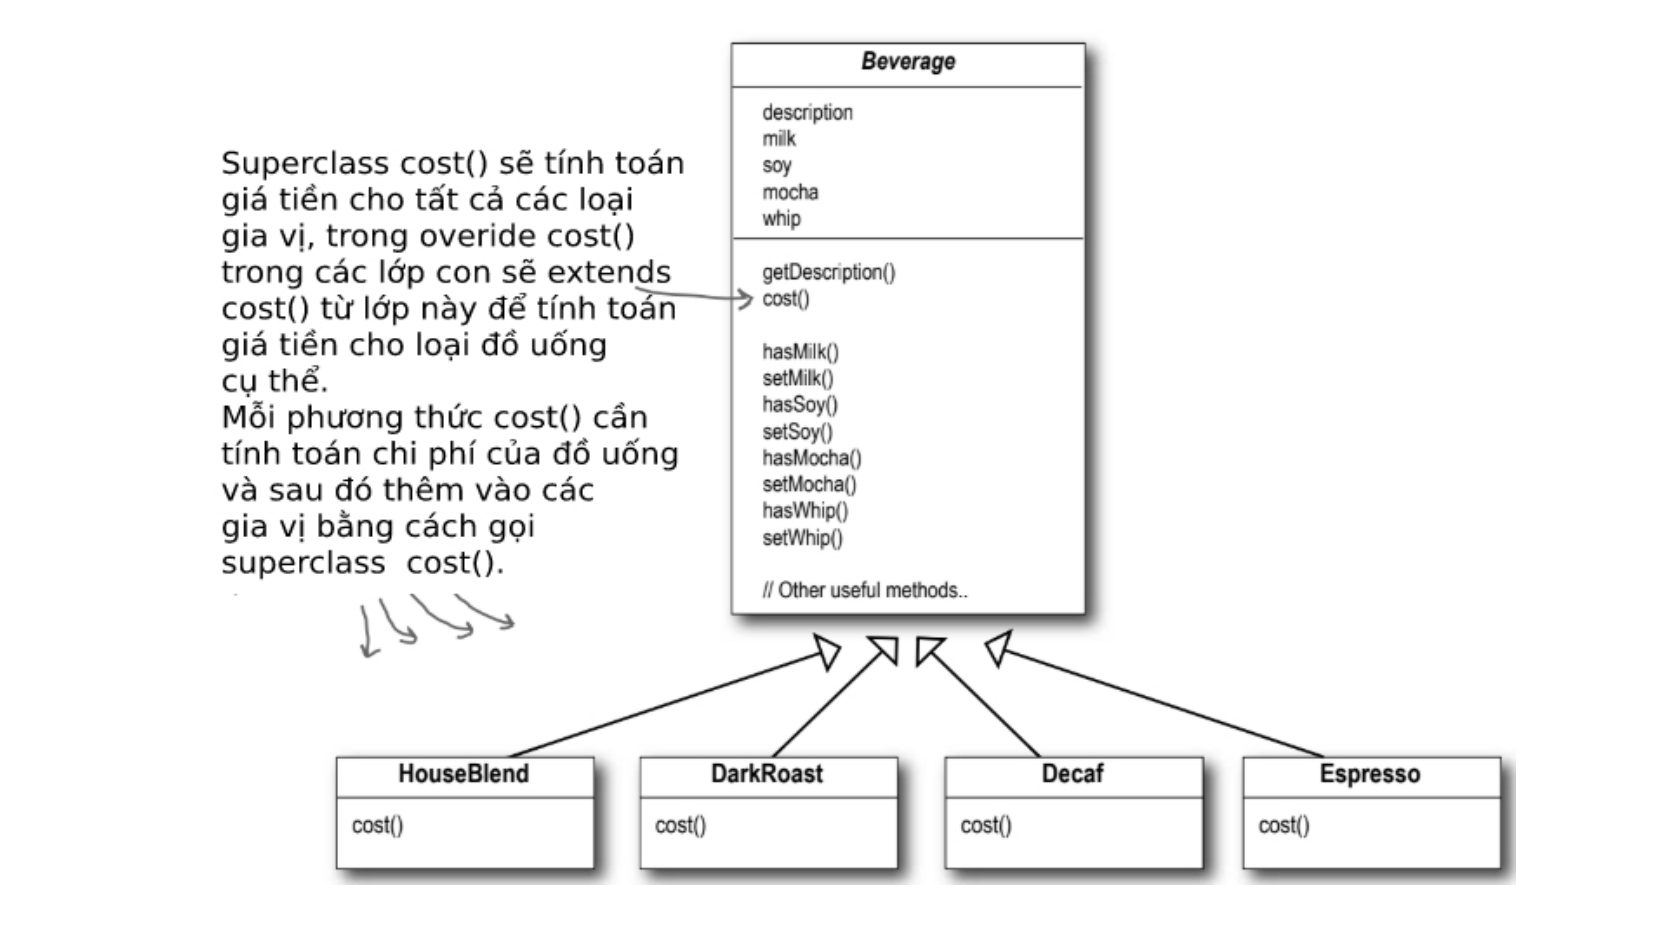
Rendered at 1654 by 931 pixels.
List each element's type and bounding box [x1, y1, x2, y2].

picture [159, 26, 1516, 886]
